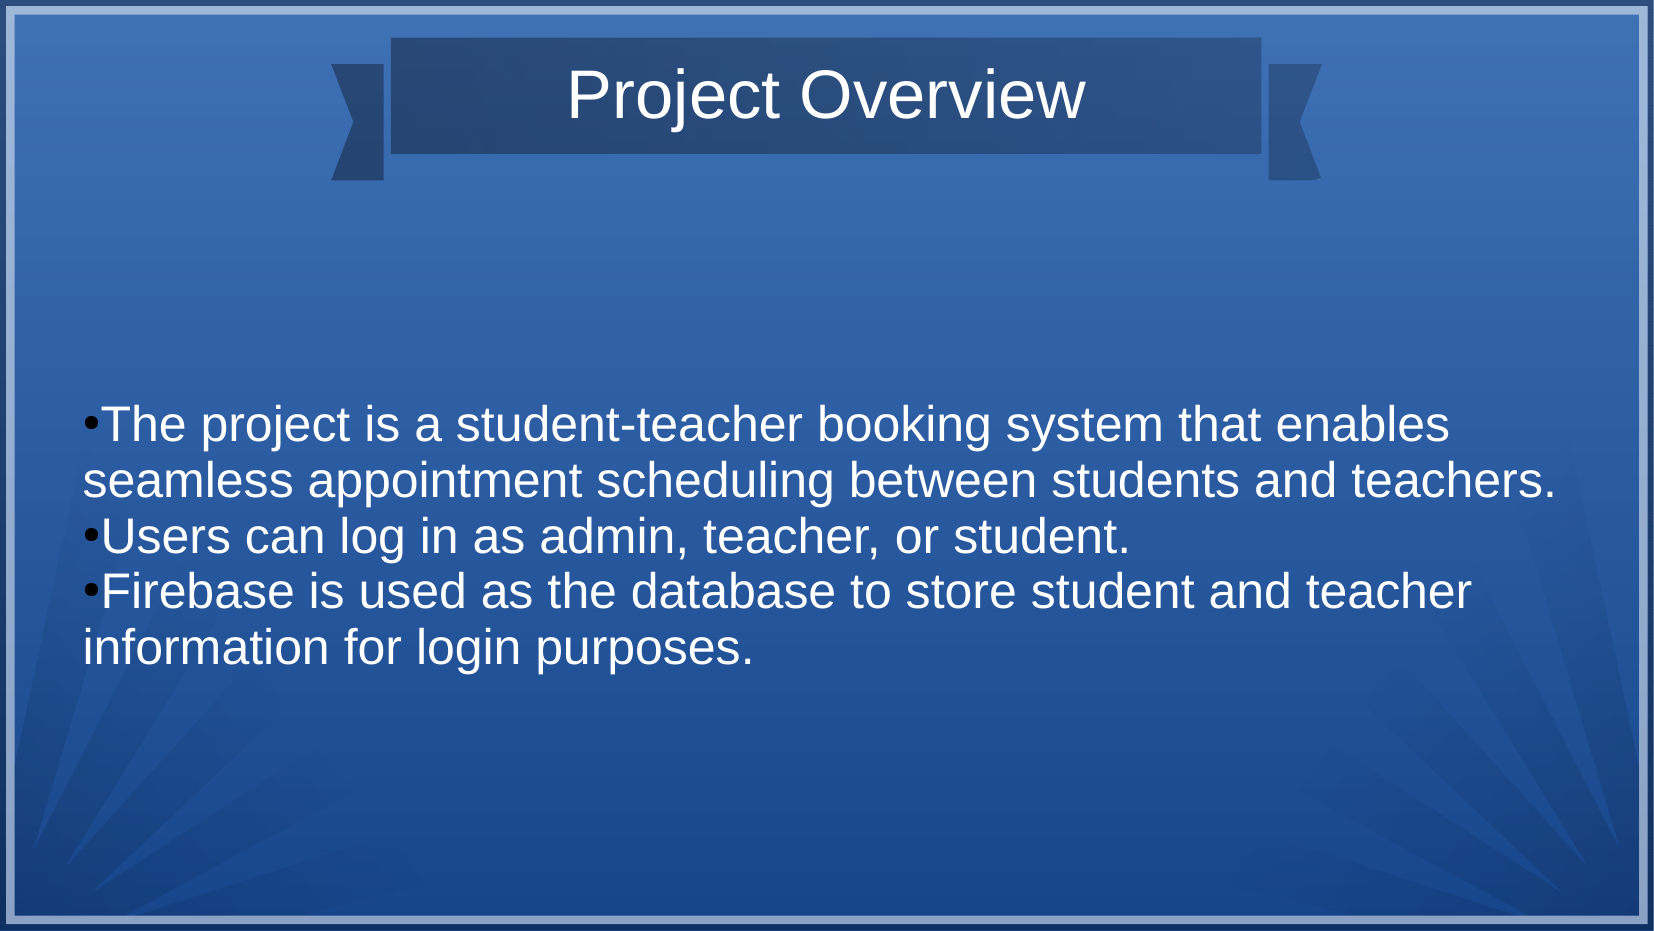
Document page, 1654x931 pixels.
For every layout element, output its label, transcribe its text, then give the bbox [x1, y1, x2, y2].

title Project Overview [389, 35, 1264, 154]
subtitle The project is a student-teacher booking system that enables seamless appointment scheduling between students and teachers. Users can log in as admin, teacher, or student. Firebase is used as the database to store student and teacher information for login purposes. [82, 224, 1571, 848]
